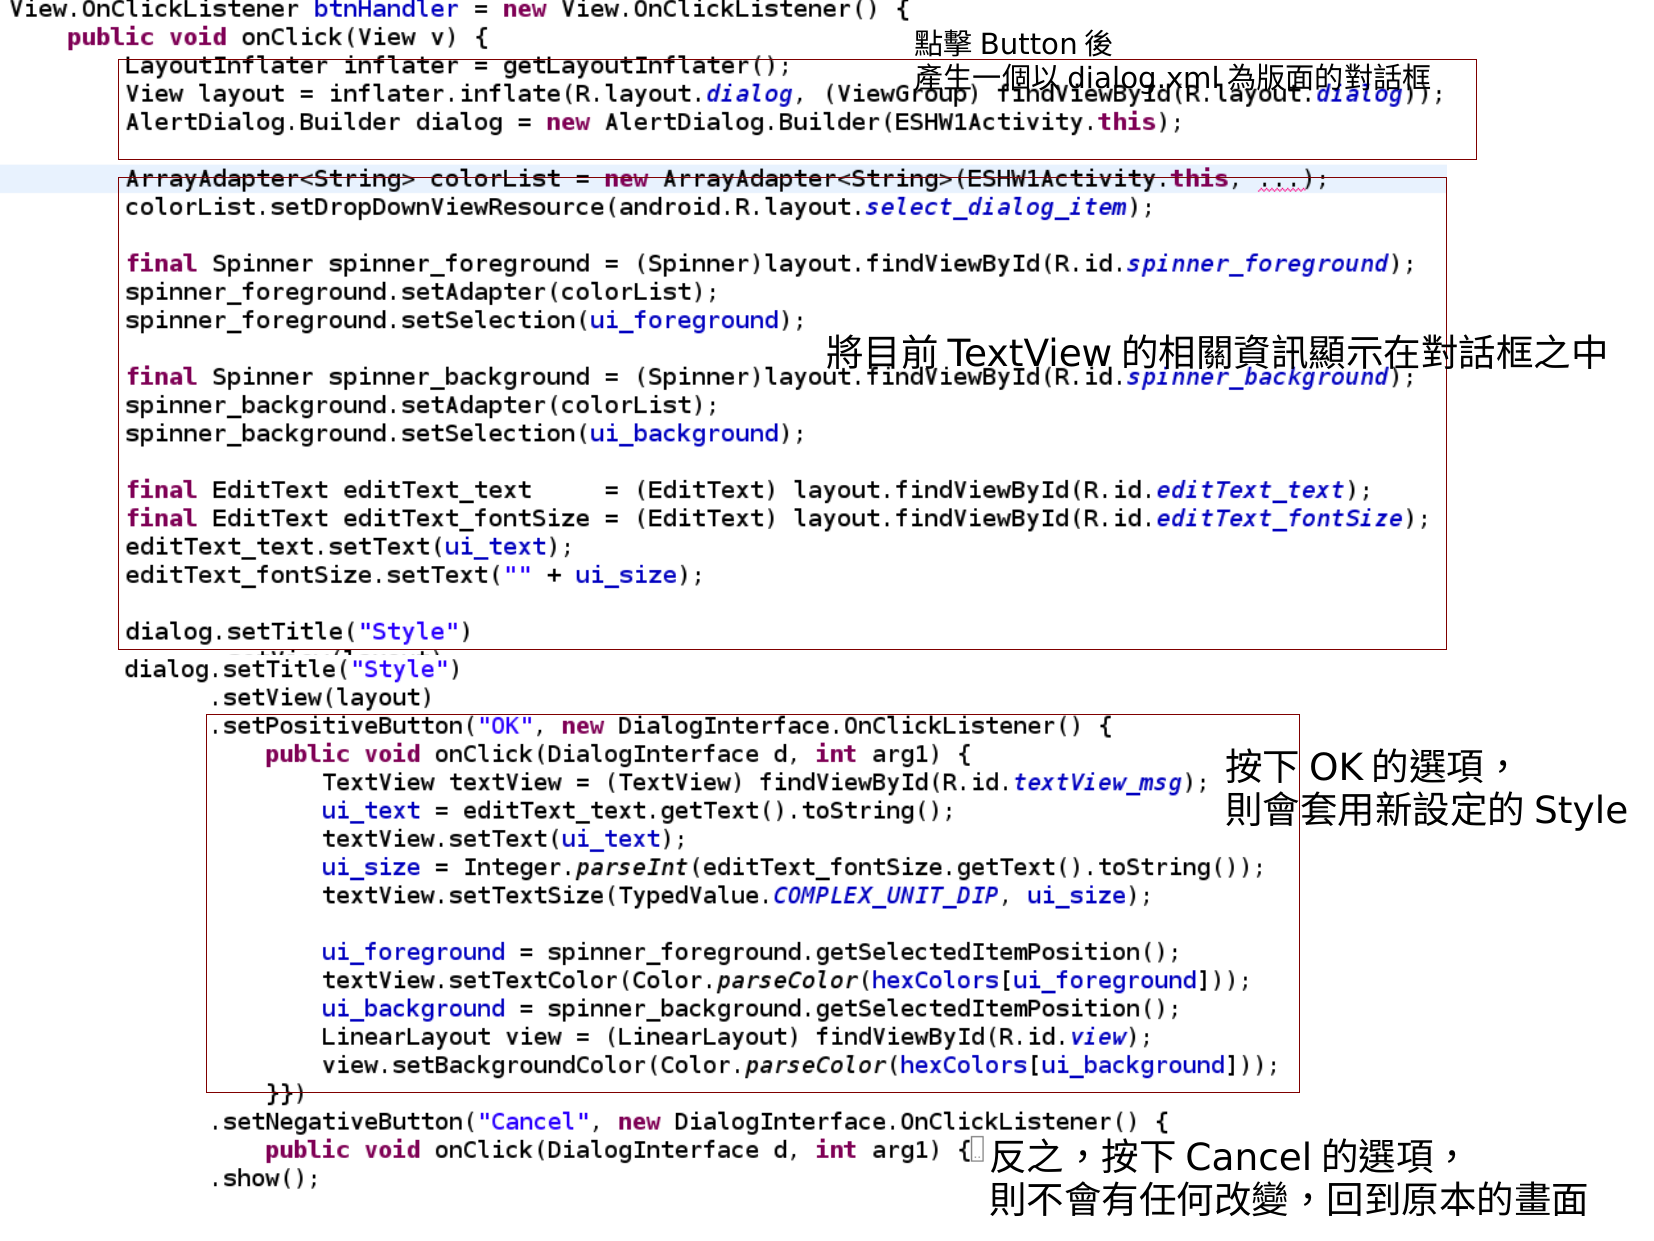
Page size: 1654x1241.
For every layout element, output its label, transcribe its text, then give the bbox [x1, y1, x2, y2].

text_box 反之，按下Cancel的選項， 則不會有任何改變，回到原本的畫面 [974, 1128, 1640, 1230]
text_box 按下OK的選項， 則會套用新設定的Style [1210, 738, 1654, 841]
text_box 點擊Button後 產生一個以dialog.xml為版面的對話框 [899, 60, 1447, 154]
picture [207, 715, 1299, 1092]
picture [0, 0, 1447, 1203]
picture [119, 178, 1446, 649]
text_box 將目前TextView的相關資訊顯示在對話框之中 [811, 324, 1625, 384]
picture [119, 60, 1447, 159]
text_box 點擊Button後 產生一個以dialog.xml為版面的對話框 [899, 19, 1447, 59]
